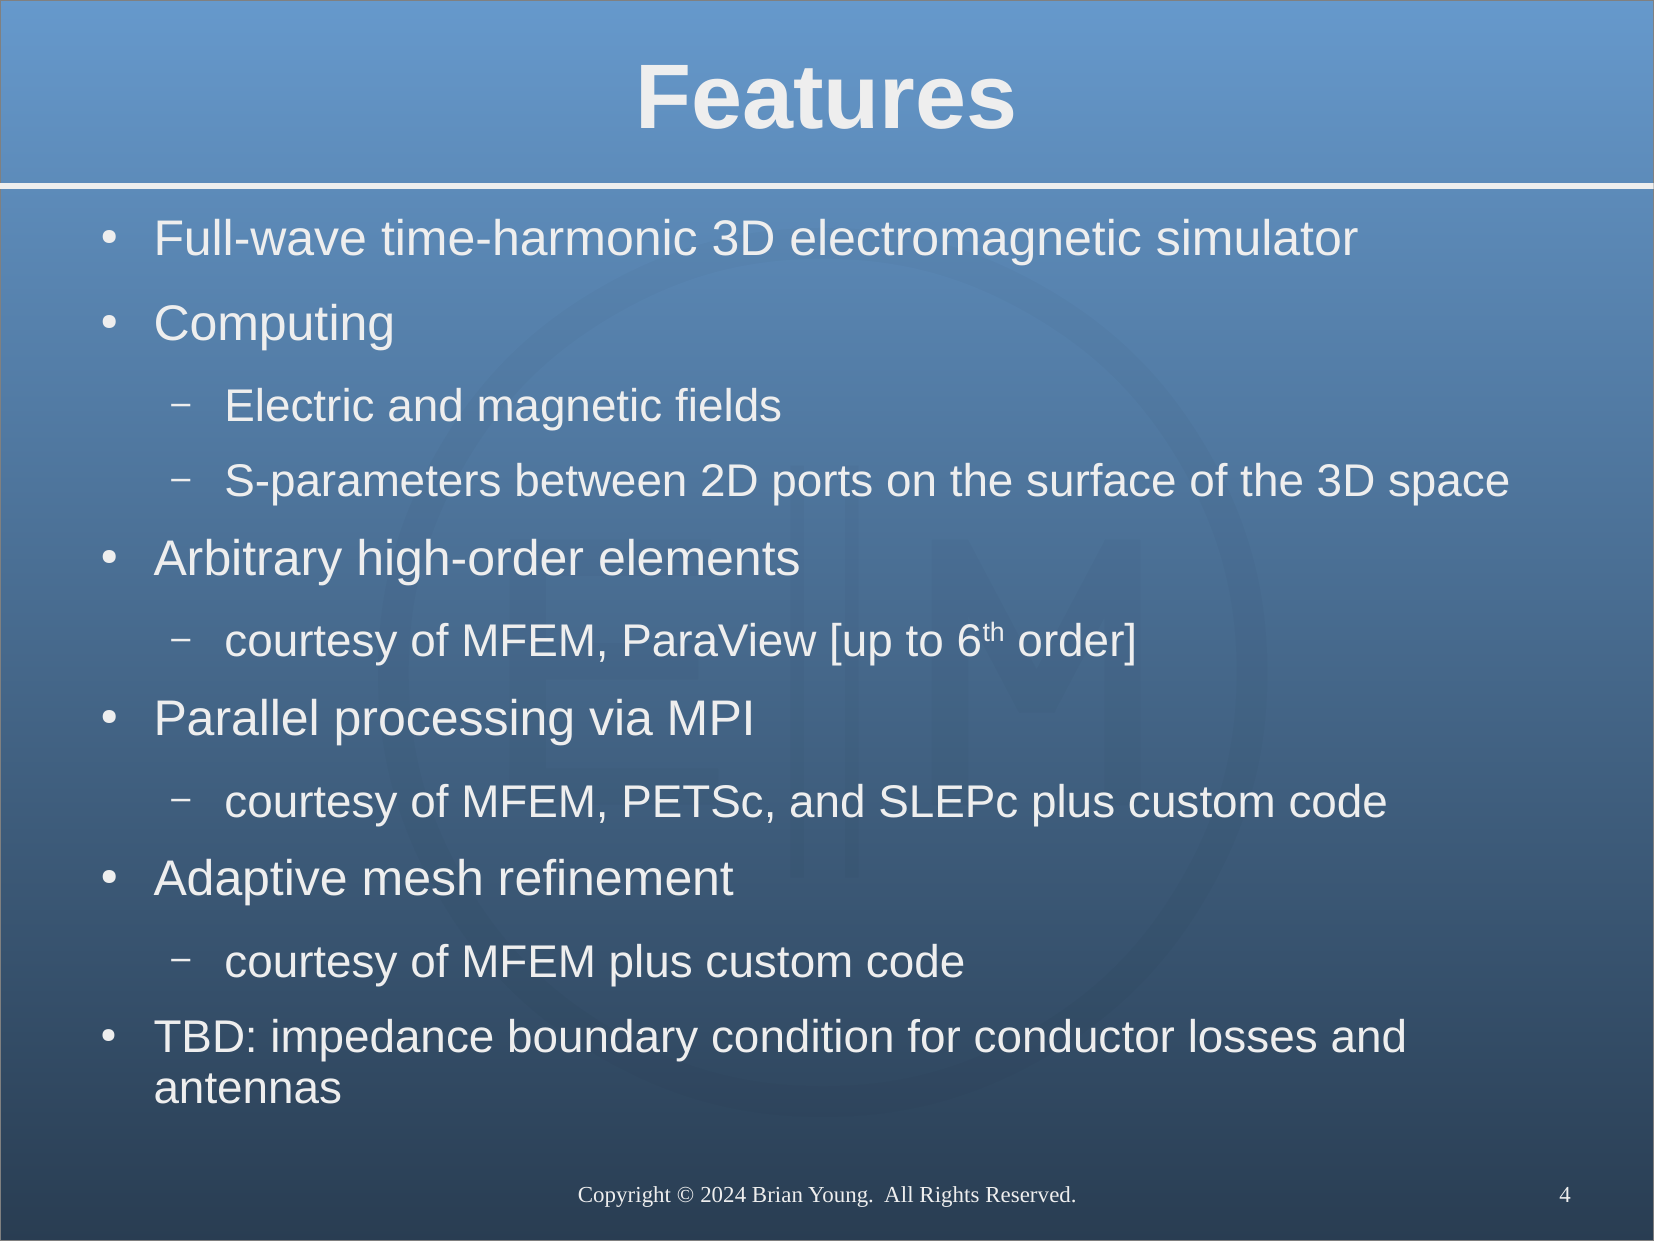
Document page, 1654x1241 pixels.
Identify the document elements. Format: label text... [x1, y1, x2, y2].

title Features [82, 31, 1571, 163]
list Full-wave time-harmonic 3D electromagnetic simulator Computing Electric and magnetic fields S-parameters between 2D ports on the surface of the 3D space Arbitrary high-order elements courtesy of MFEM, ParaView [up to 6th order] Parallel processing via MPI courtesy of MFEM, PETSc, and SLEPc plus custom code Adaptive mesh refinement courtesy of MFEM plus custom code TBD: impedance boundary condition for conductor losses and antennas [82, 210, 1571, 1169]
